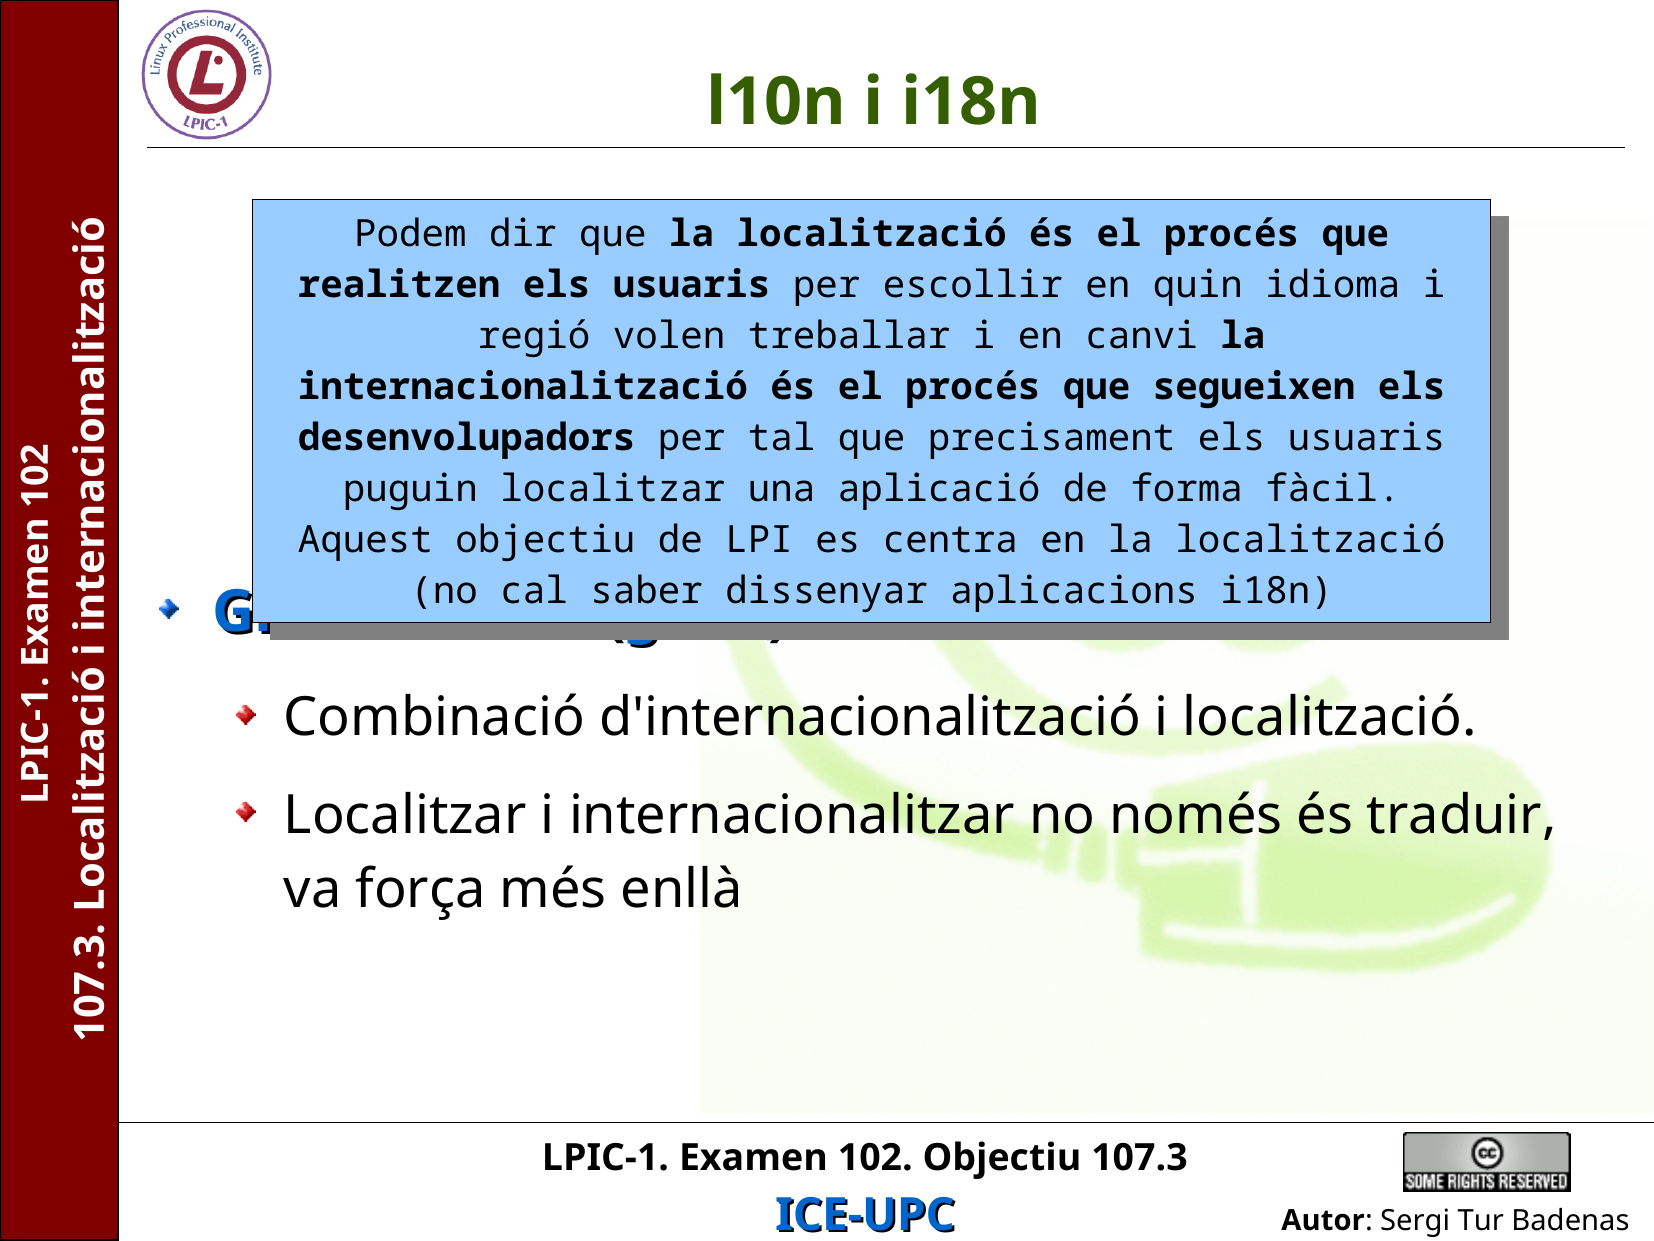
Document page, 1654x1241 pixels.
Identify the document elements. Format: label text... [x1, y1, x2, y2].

text_box Podem dir que la localització és el procés que realitzen els usuaris per escollir en quin idioma i regió volen treballar i en canvi la internacionalització és el procés que segueixen els desenvolupadors per tal que precisament els usuaris puguin localitzar una aplicació de forma fàcil. Aquest objectiu de LPI es centra en la localització (no cal saber dissenyar aplicacions i18n) [252, 199, 1491, 514]
picture [1403, 1132, 1571, 1192]
picture [135, 5, 277, 49]
title l10n i i18n [129, 49, 1619, 148]
list Globalització (g11n) Combinació d'internacionalització i localització. Localitzar i internacionalitzar no només és traduir, va força més enllà [141, 242, 1630, 1093]
picture [700, 217, 1654, 1113]
